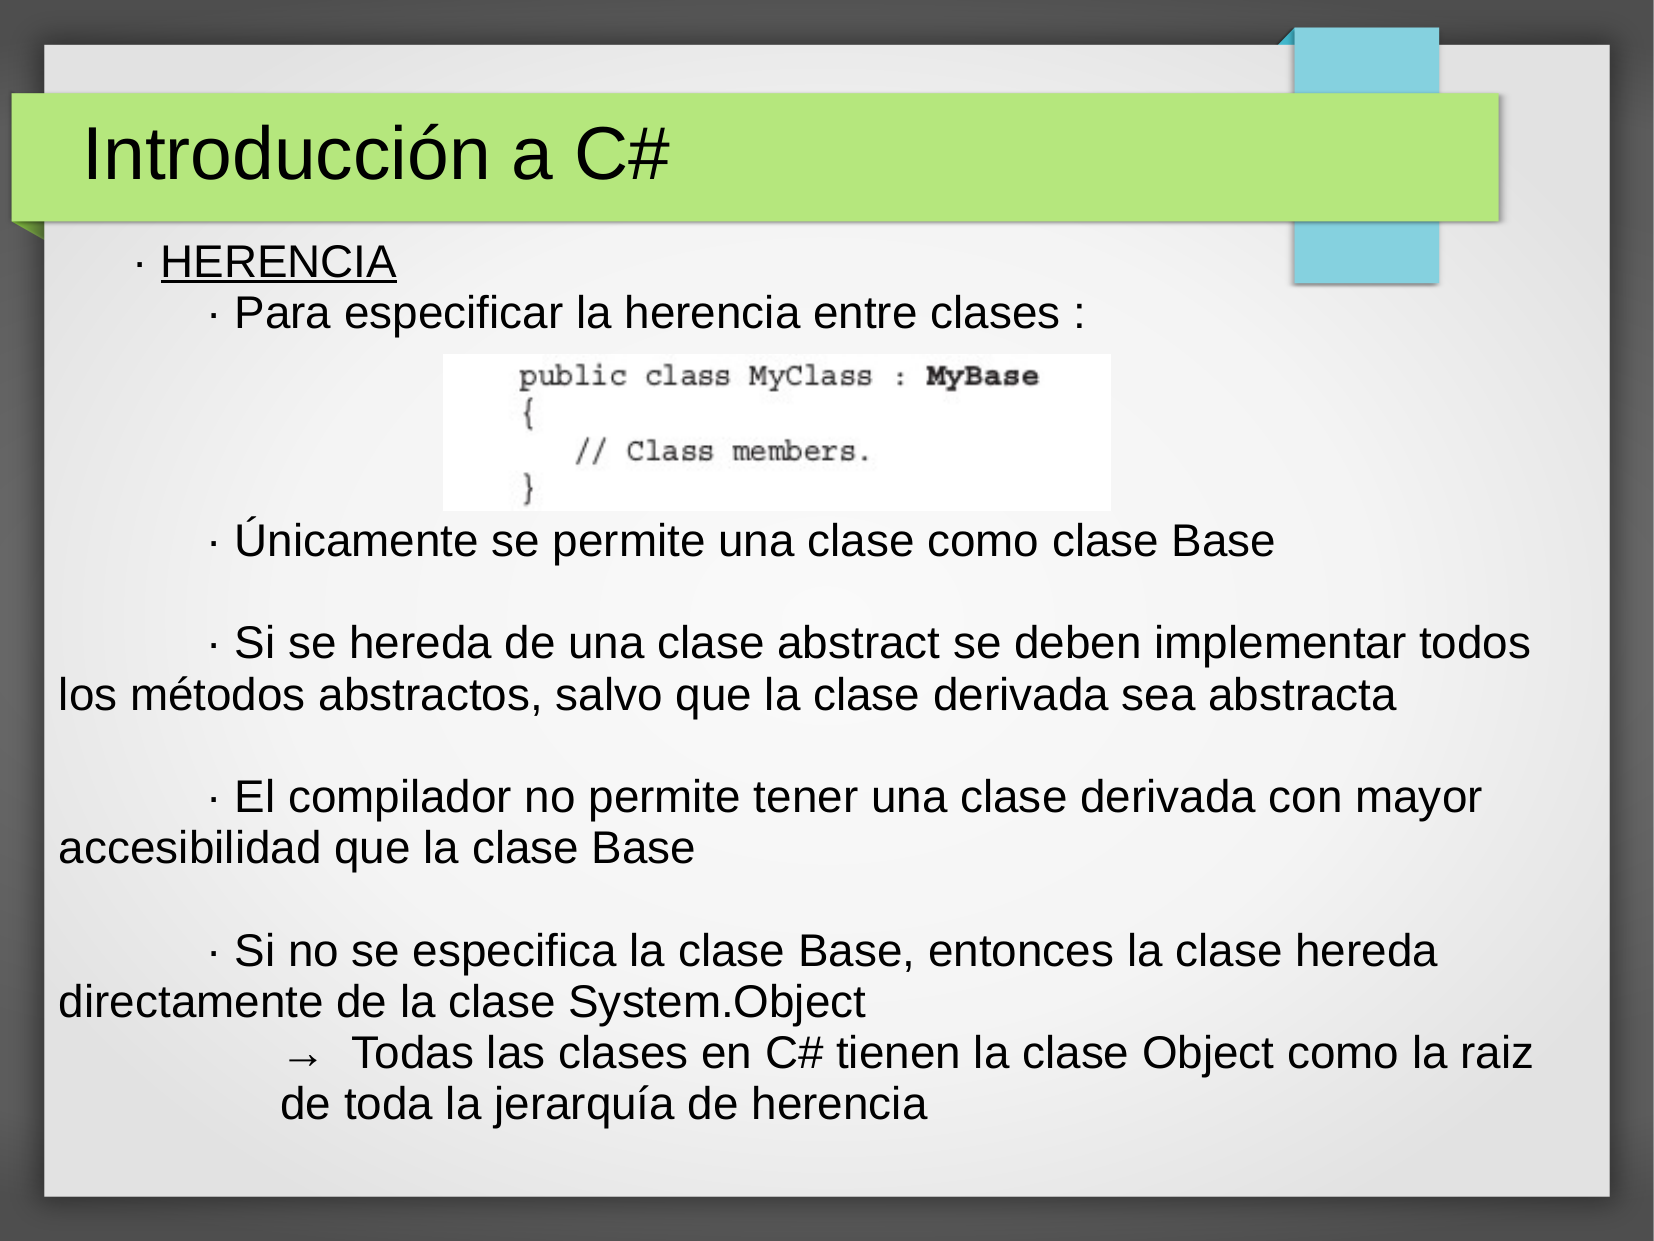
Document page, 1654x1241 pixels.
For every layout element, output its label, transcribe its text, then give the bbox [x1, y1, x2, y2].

text_box · HERENCIA · Para especificar la herencia entre clases : [59, 236, 1548, 391]
picture [0, 0, 1654, 1241]
title Introducción a C# [82, 94, 1264, 213]
text_box · Únicamente se permite una clase como clase Base · Si se hereda de una clase abstract se deben implementar todos los métodos abstractos, salvo que la clase derivada sea abstracta · El compilador no permite tener una clase derivada con mayor accesibilidad que la clase Base · Si no se especifica la clase Base, entonces la clase hereda directamente de la clase System.Object → Todas las clases en C# tienen la clase Object como la raiz de toda la jerarquía de herencia [59, 514, 1548, 1182]
